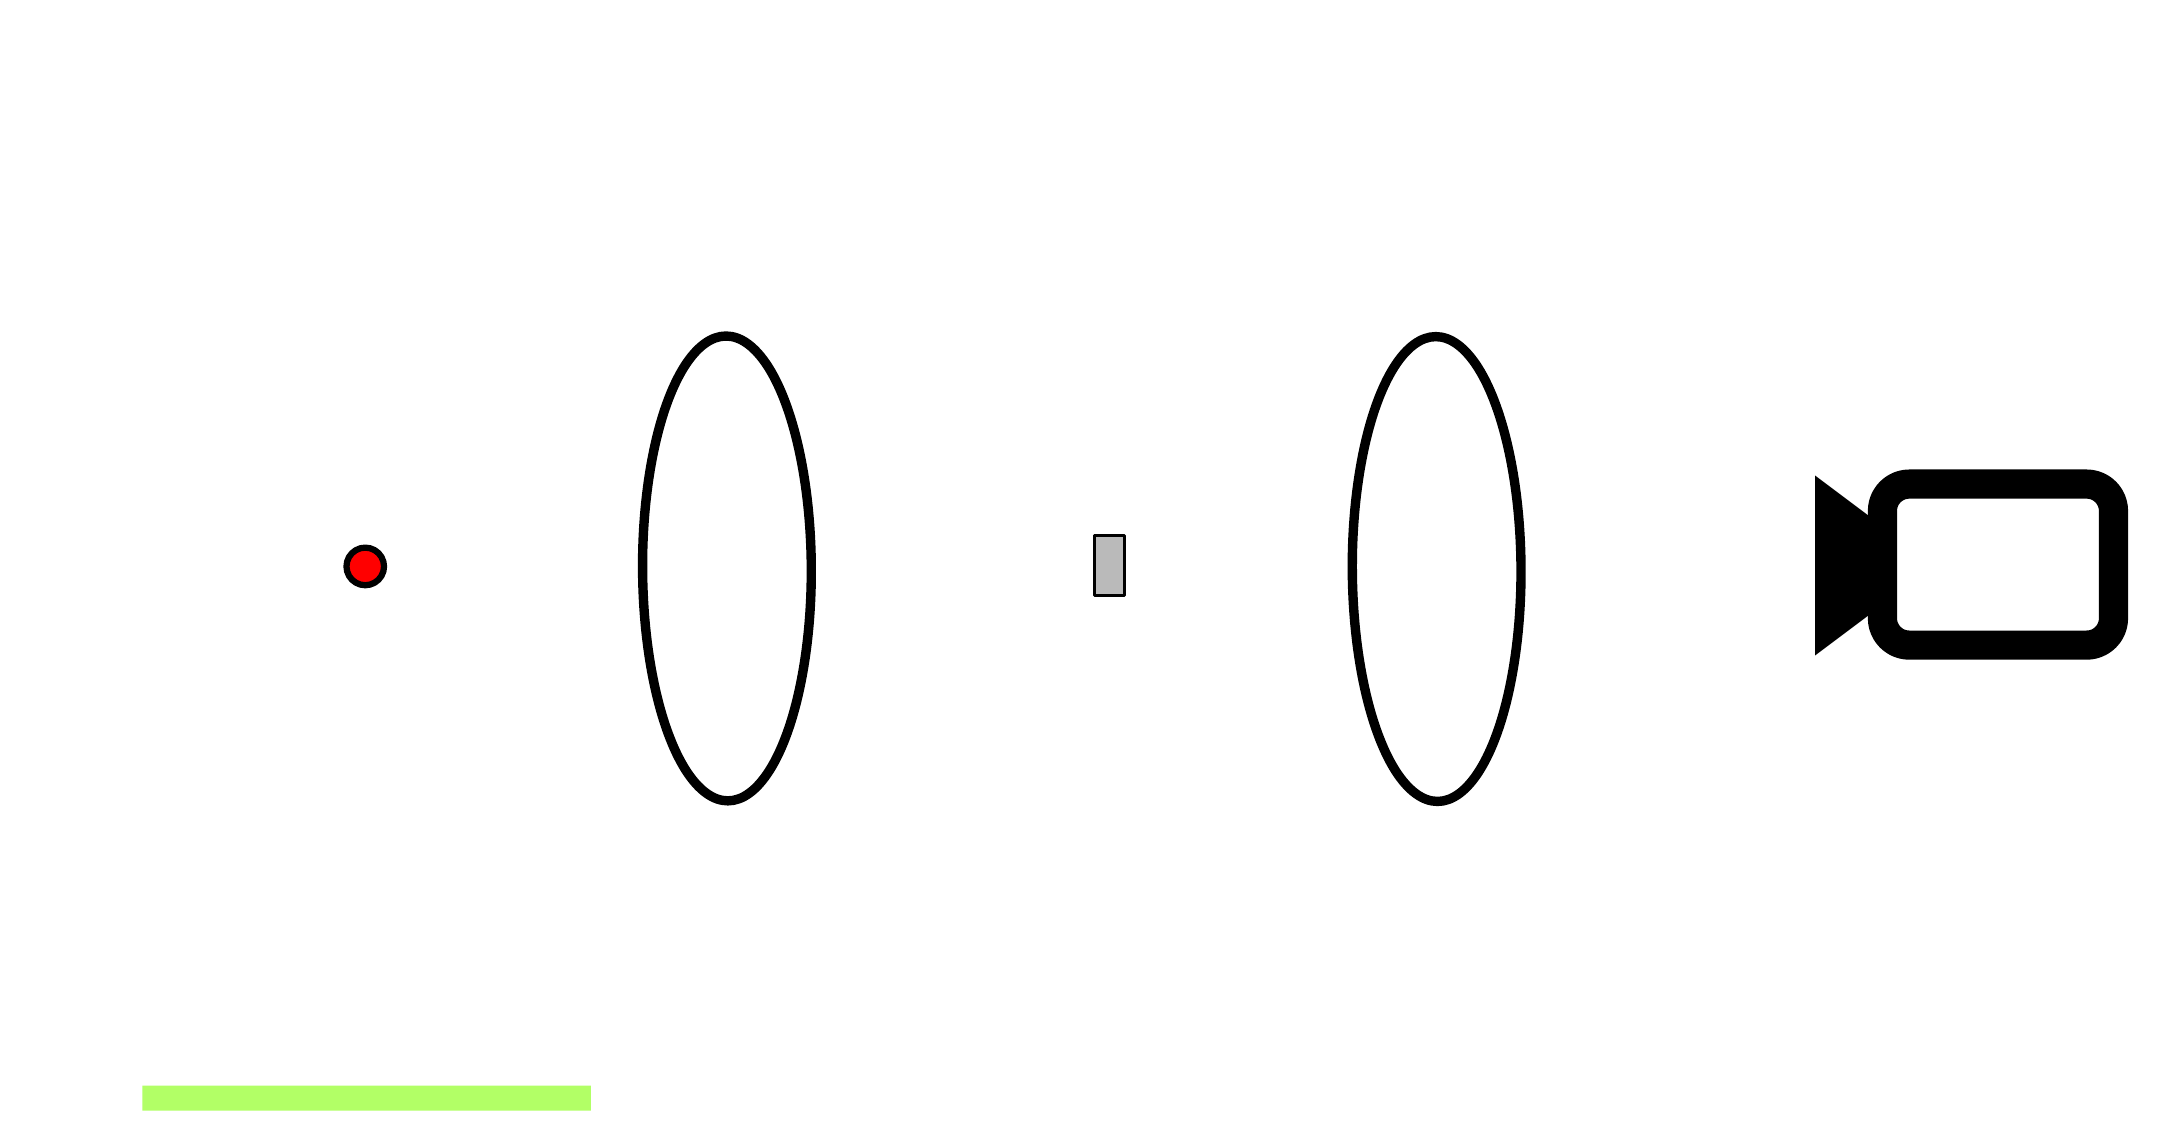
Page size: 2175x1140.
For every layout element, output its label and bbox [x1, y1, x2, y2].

text_box [1882, 484, 2114, 646]
text_box [1815, 475, 1876, 656]
text_box [642, 336, 812, 801]
text_box [346, 547, 385, 586]
text_box [1094, 535, 1125, 596]
text_box [1352, 336, 1522, 802]
